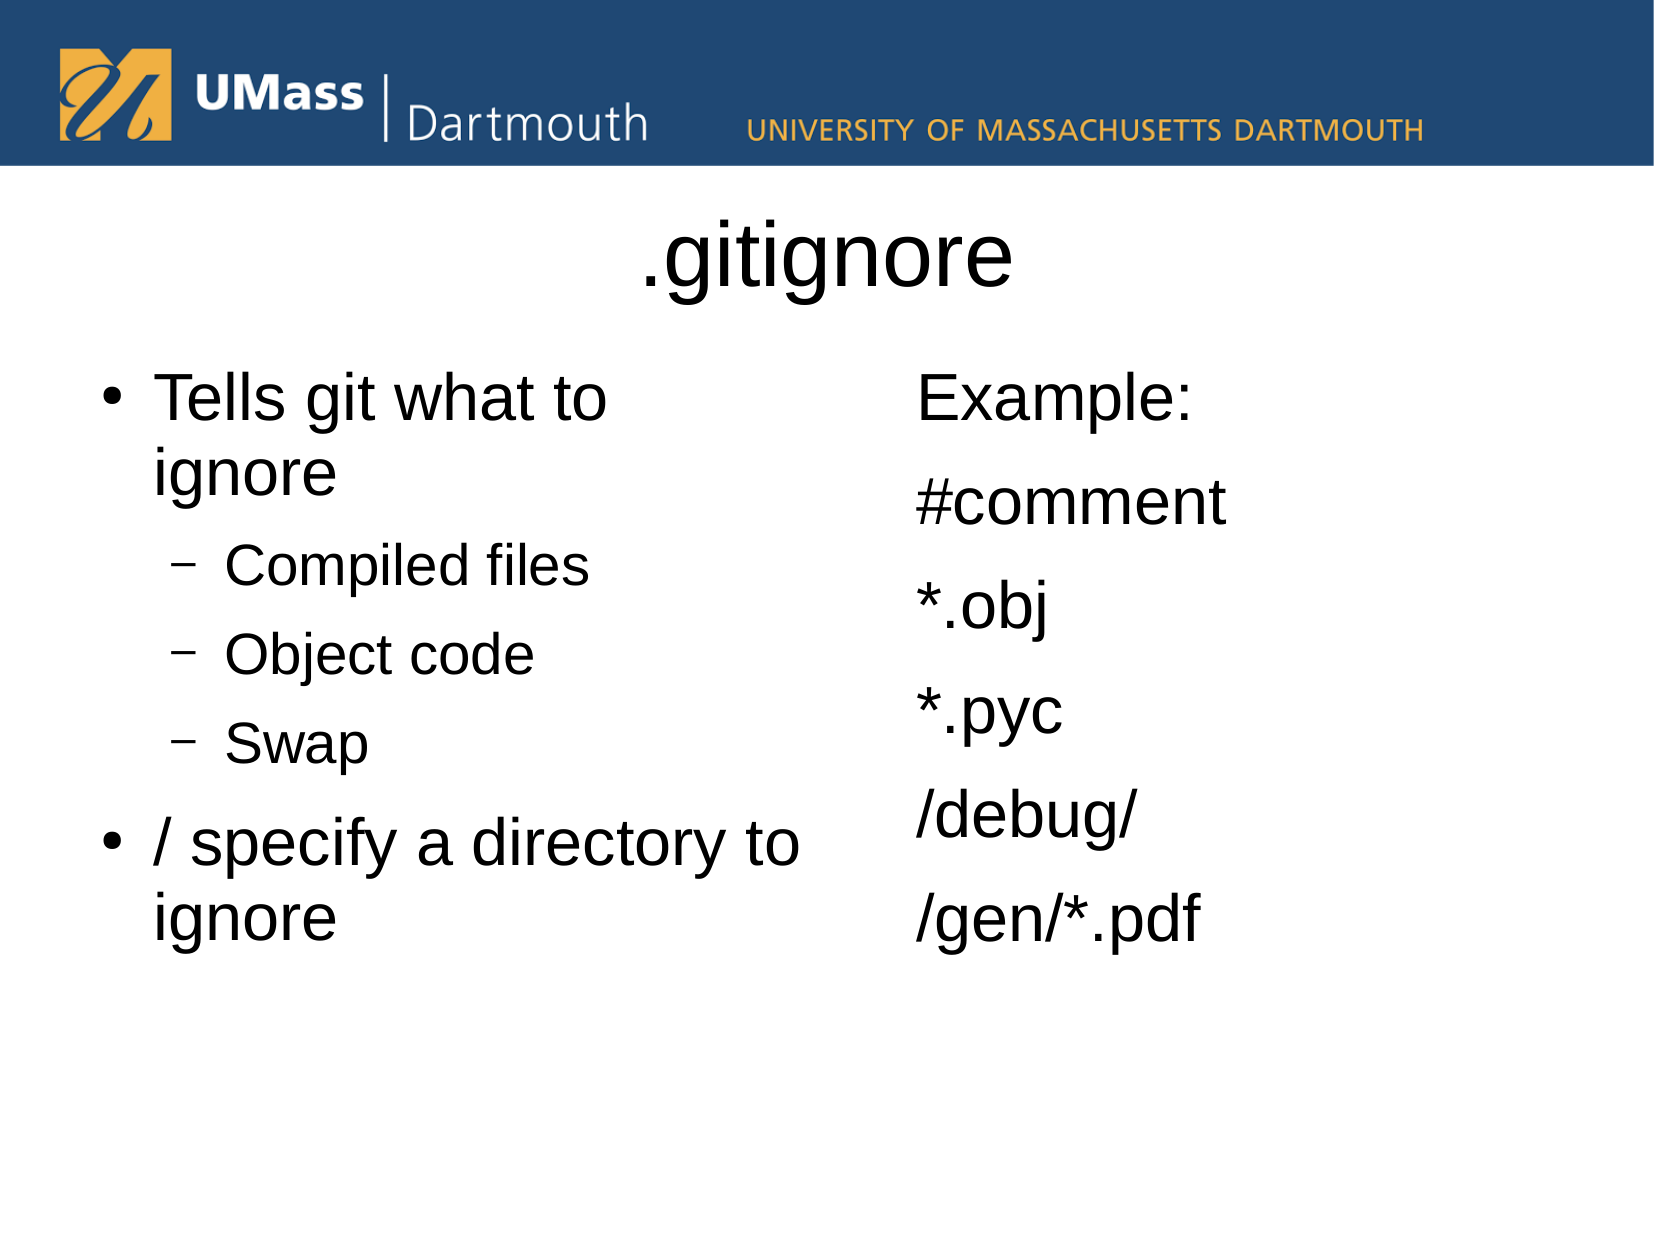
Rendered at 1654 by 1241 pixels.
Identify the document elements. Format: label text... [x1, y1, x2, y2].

title .gitignore [82, 180, 1571, 331]
picture [0, 0, 1654, 166]
list Example: #comment *.obj *.pyc /debug/ /gen/*.pdf [845, 360, 1572, 1010]
list Tells git what to ignore Compiled files Object code Swap / specify a directory to ignore [82, 360, 809, 1010]
